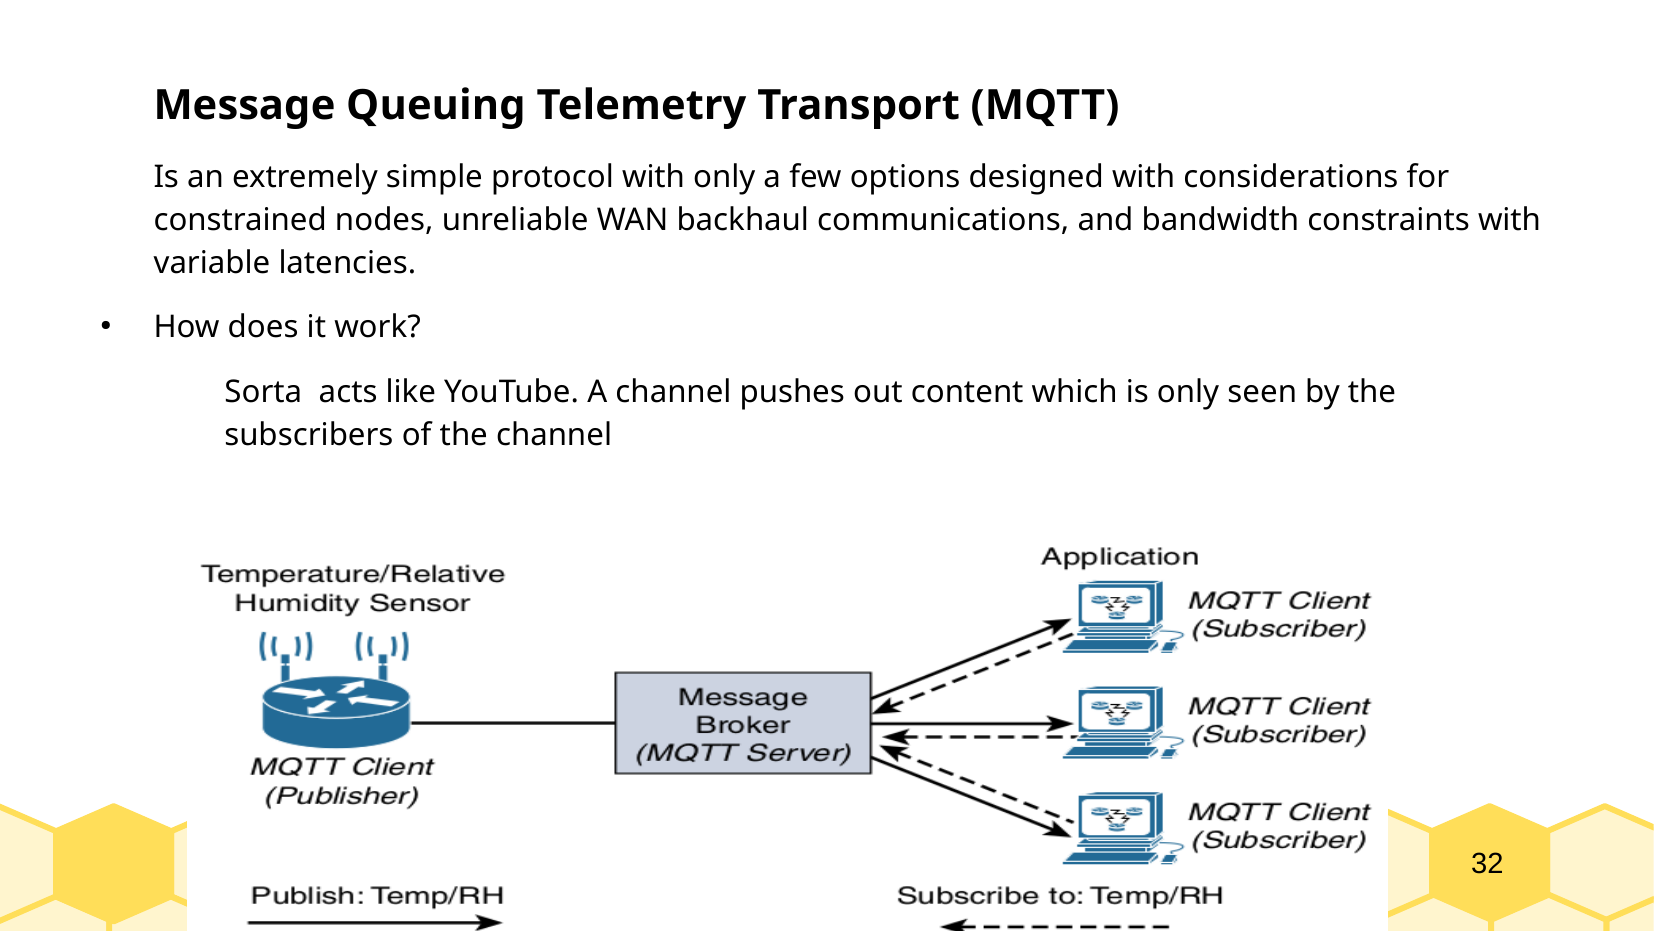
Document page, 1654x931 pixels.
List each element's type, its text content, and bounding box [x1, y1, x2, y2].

picture [187, 524, 1388, 931]
list Message Queuing Telemetry Transport (MQTT) Is an extremely simple protocol with only a few options designed with considerations for constrained nodes, unreliable WAN backhaul communications, and bandwidth constraints with variable latencies. How does it work? Sorta acts like YouTube. A channel pushes out content which is only seen by the subscribers of the channel [82, 75, 1571, 758]
